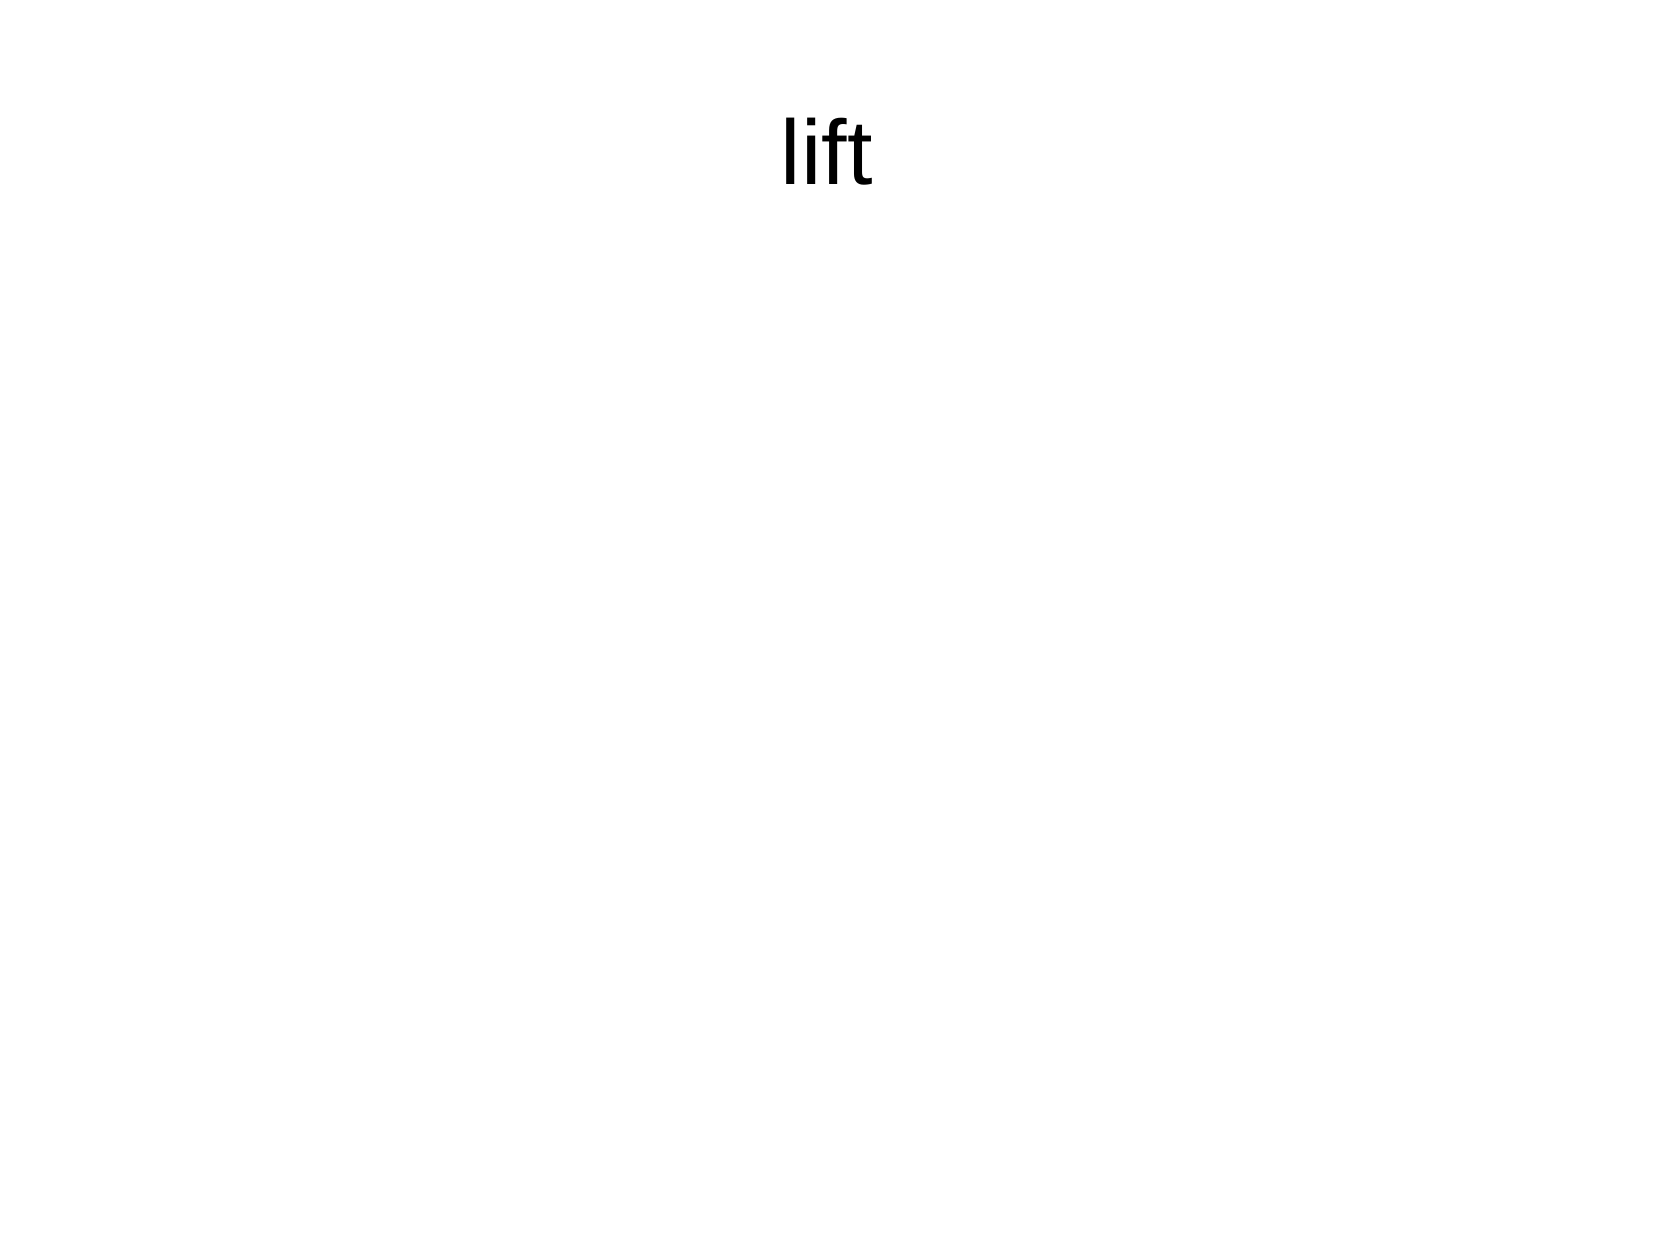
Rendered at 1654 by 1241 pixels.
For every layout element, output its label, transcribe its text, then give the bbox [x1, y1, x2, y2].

title lift [82, 49, 1571, 257]
